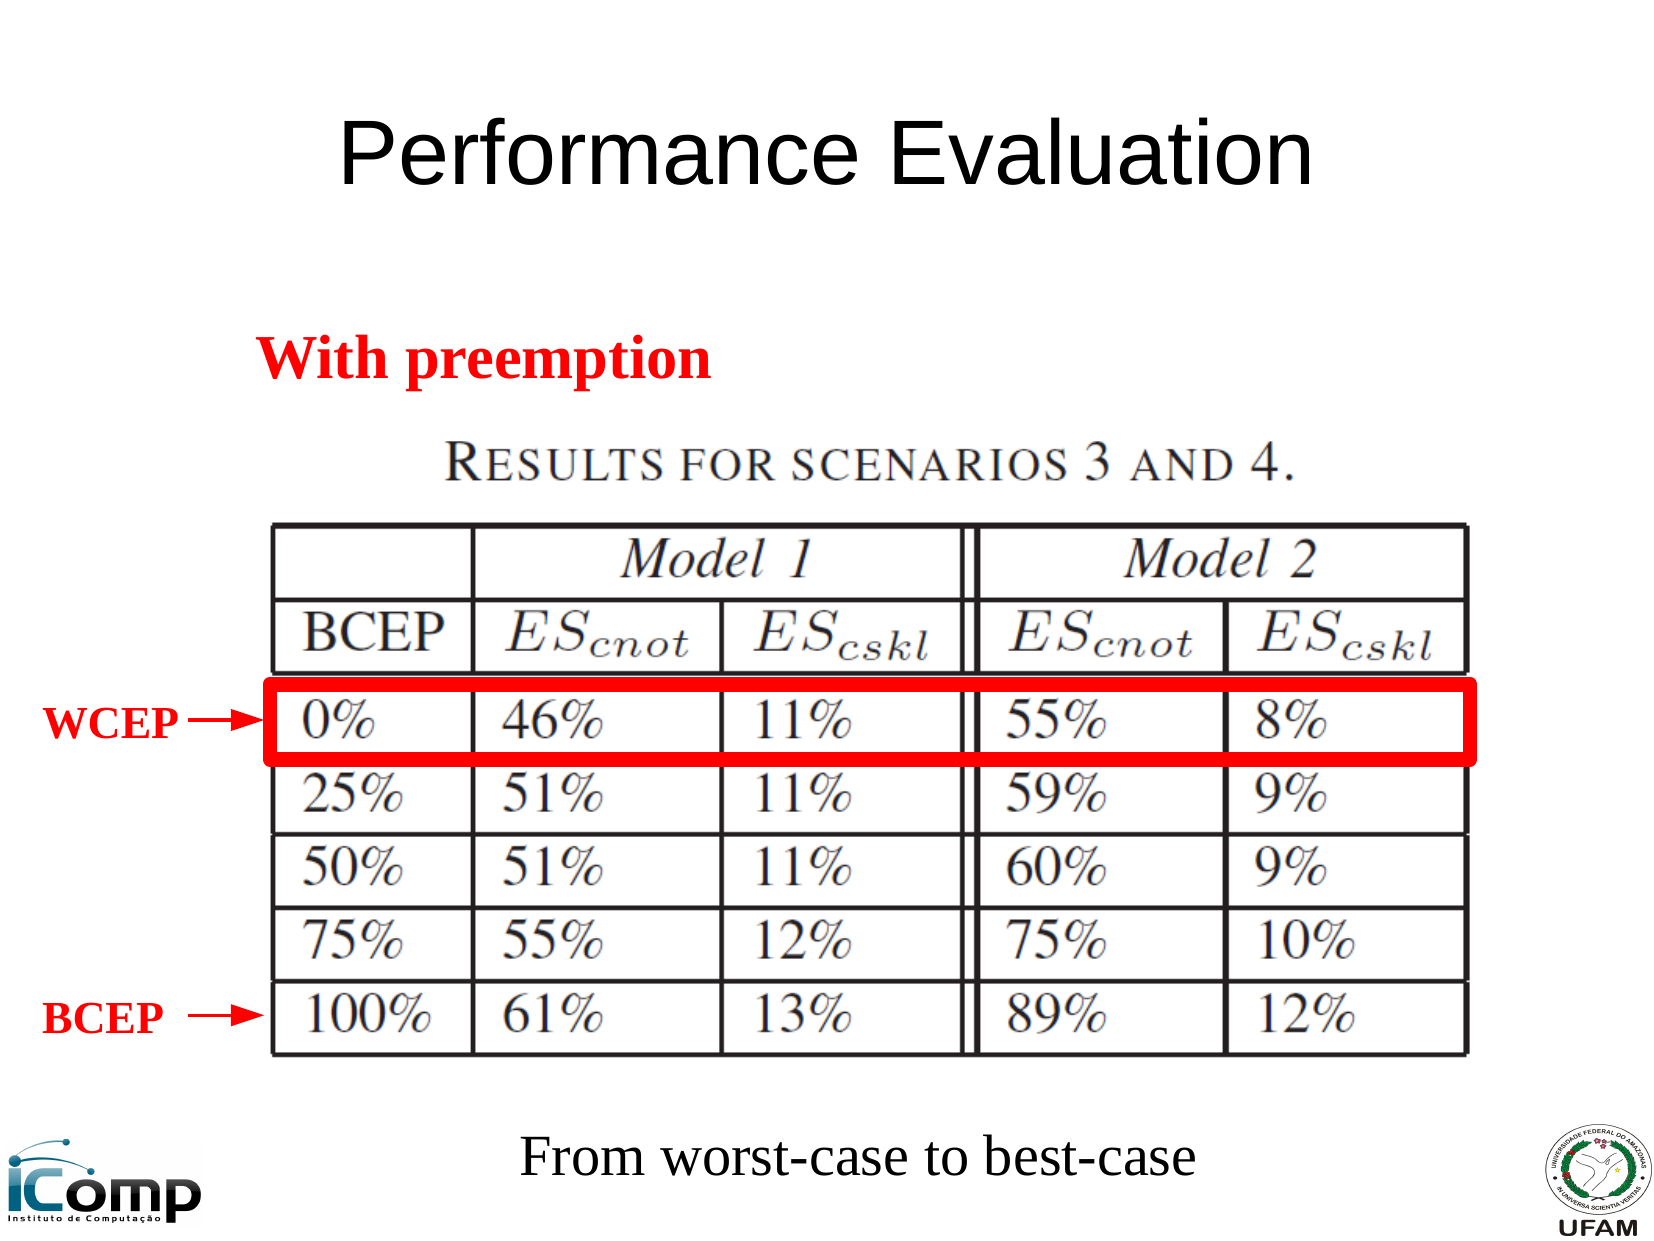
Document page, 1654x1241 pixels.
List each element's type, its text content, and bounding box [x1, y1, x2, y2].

text_box From worst-case to best-case [504, 1116, 1213, 1196]
picture [1545, 1124, 1652, 1236]
text_box BCEP [27, 985, 179, 1052]
picture [277, 692, 1463, 752]
picture [249, 440, 1484, 1073]
text_box WCEP [27, 690, 195, 757]
picture [5, 1139, 205, 1226]
text_box With preemption [240, 315, 728, 400]
title Performance Evaluation [82, 49, 1571, 257]
